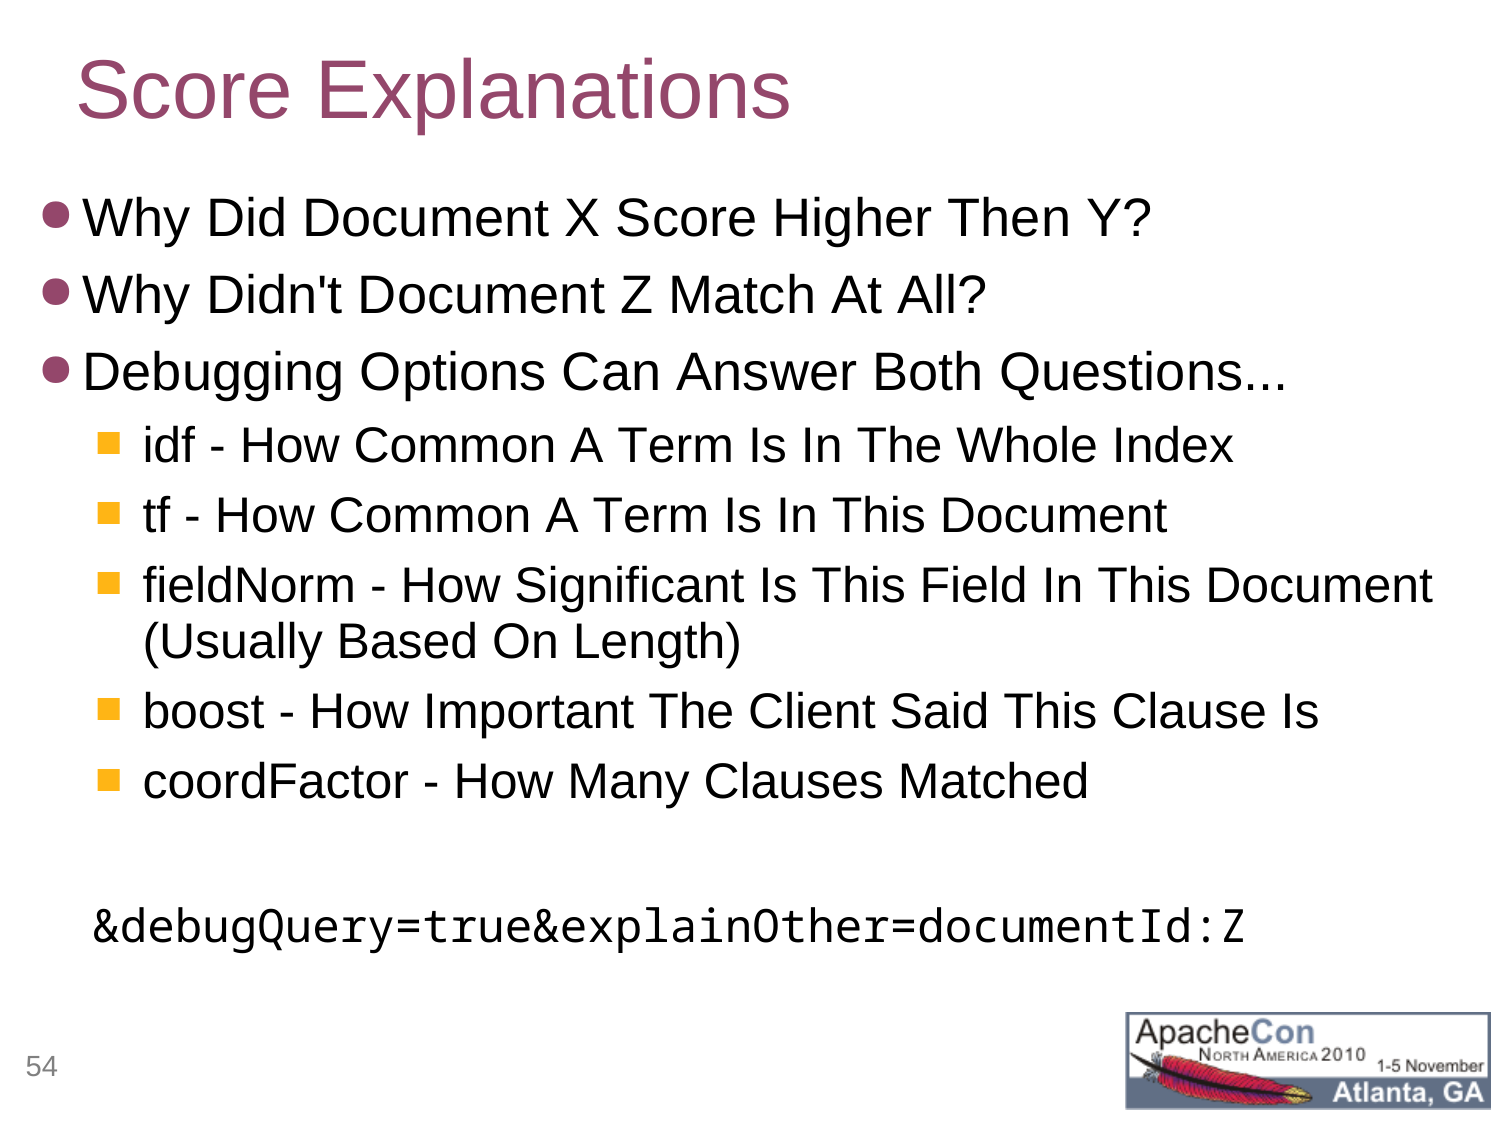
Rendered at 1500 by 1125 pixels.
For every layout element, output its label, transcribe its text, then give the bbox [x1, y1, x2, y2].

list Why Did Document X Score Higher Then Y? Why Didn't Document Z Match At All? Debugging Options Can Answer Both Questions... idf - How Common A Term Is In The Whole Index tf - How Common A Term Is In This Document fieldNorm - How Significant Is This Field In This Document (Usually Based On Length) boost - How Important The Client Said This Clause Is coordFactor - How Many Clauses Matched &debugQuery=true&explainOther=documentId:Z [37, 187, 1463, 1007]
picture [1125, 1012, 1491, 1110]
title Score Explanations [75, 0, 1425, 181]
